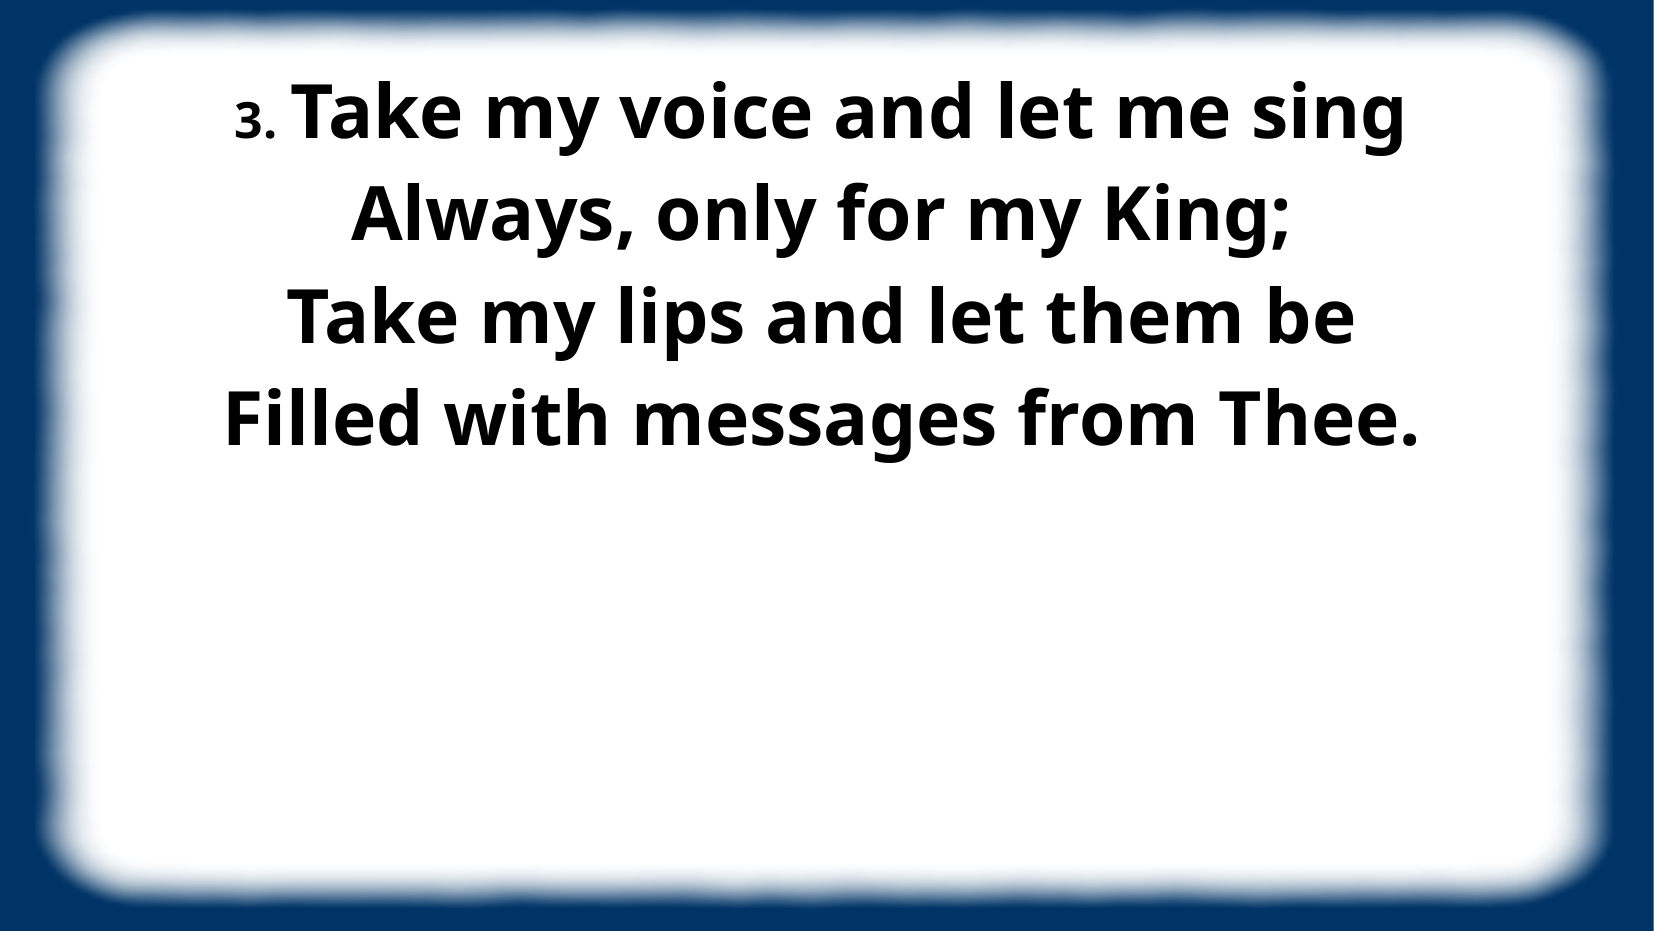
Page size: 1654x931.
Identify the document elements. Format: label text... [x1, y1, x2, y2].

text_box 3. Take my voice and let me sing Always, only for my King; Take my lips and let them be Filled with messages from Thee. [99, 50, 1546, 466]
picture [0, 0, 1654, 931]
